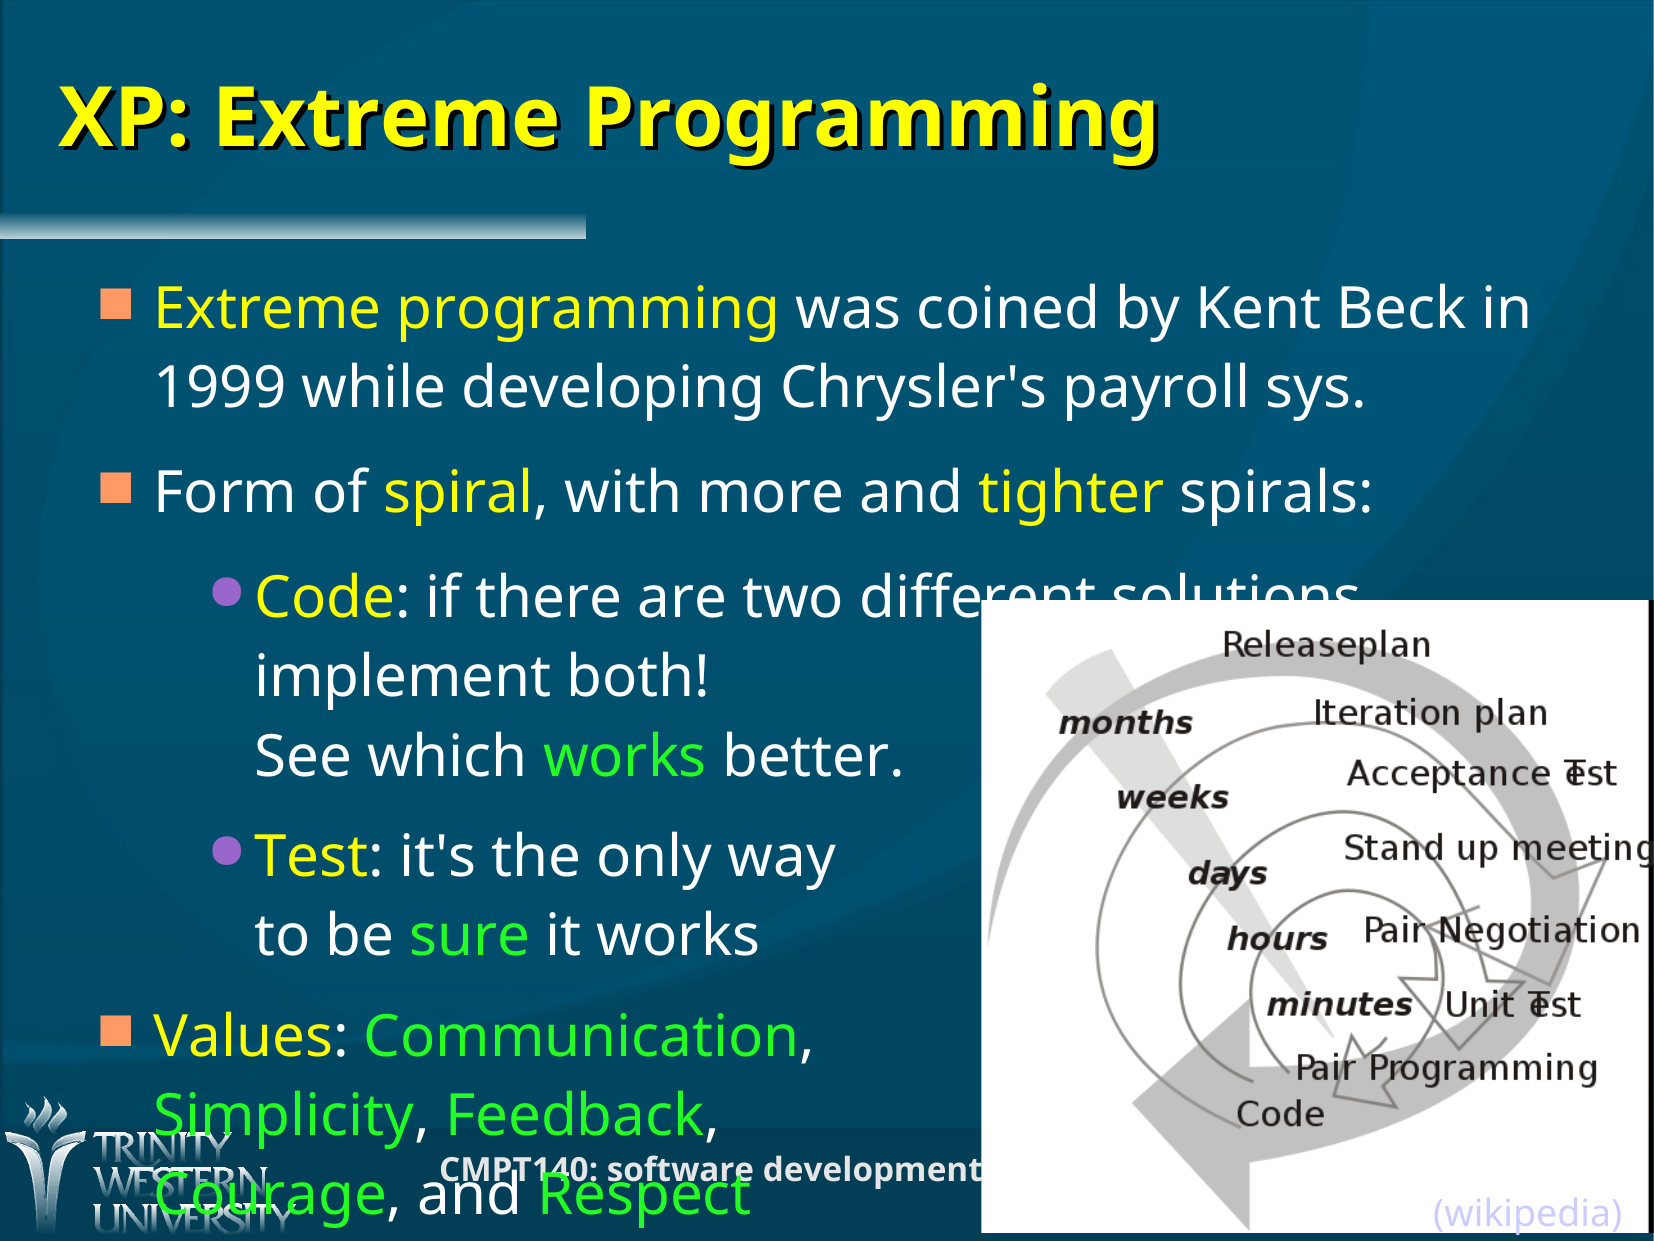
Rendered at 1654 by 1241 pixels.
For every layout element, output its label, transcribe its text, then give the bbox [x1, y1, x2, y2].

picture [981, 600, 1654, 1232]
title XP: Extreme Programming [59, 19, 1548, 208]
text_box (wikipedia) [1418, 1182, 1654, 1241]
picture [38, 1227, 54, 1232]
list Extreme programming was coined by Kent Beck in 1999 while developing Chrysler's payroll sys. Form of spiral, with more and tighter spirals: Code: if there are two different solutions, implement both! See which works better. Test: it's the only way to be sure it works Values: Communication, Simplicity, Feedback, Courage, and Respect [82, 266, 1571, 1105]
